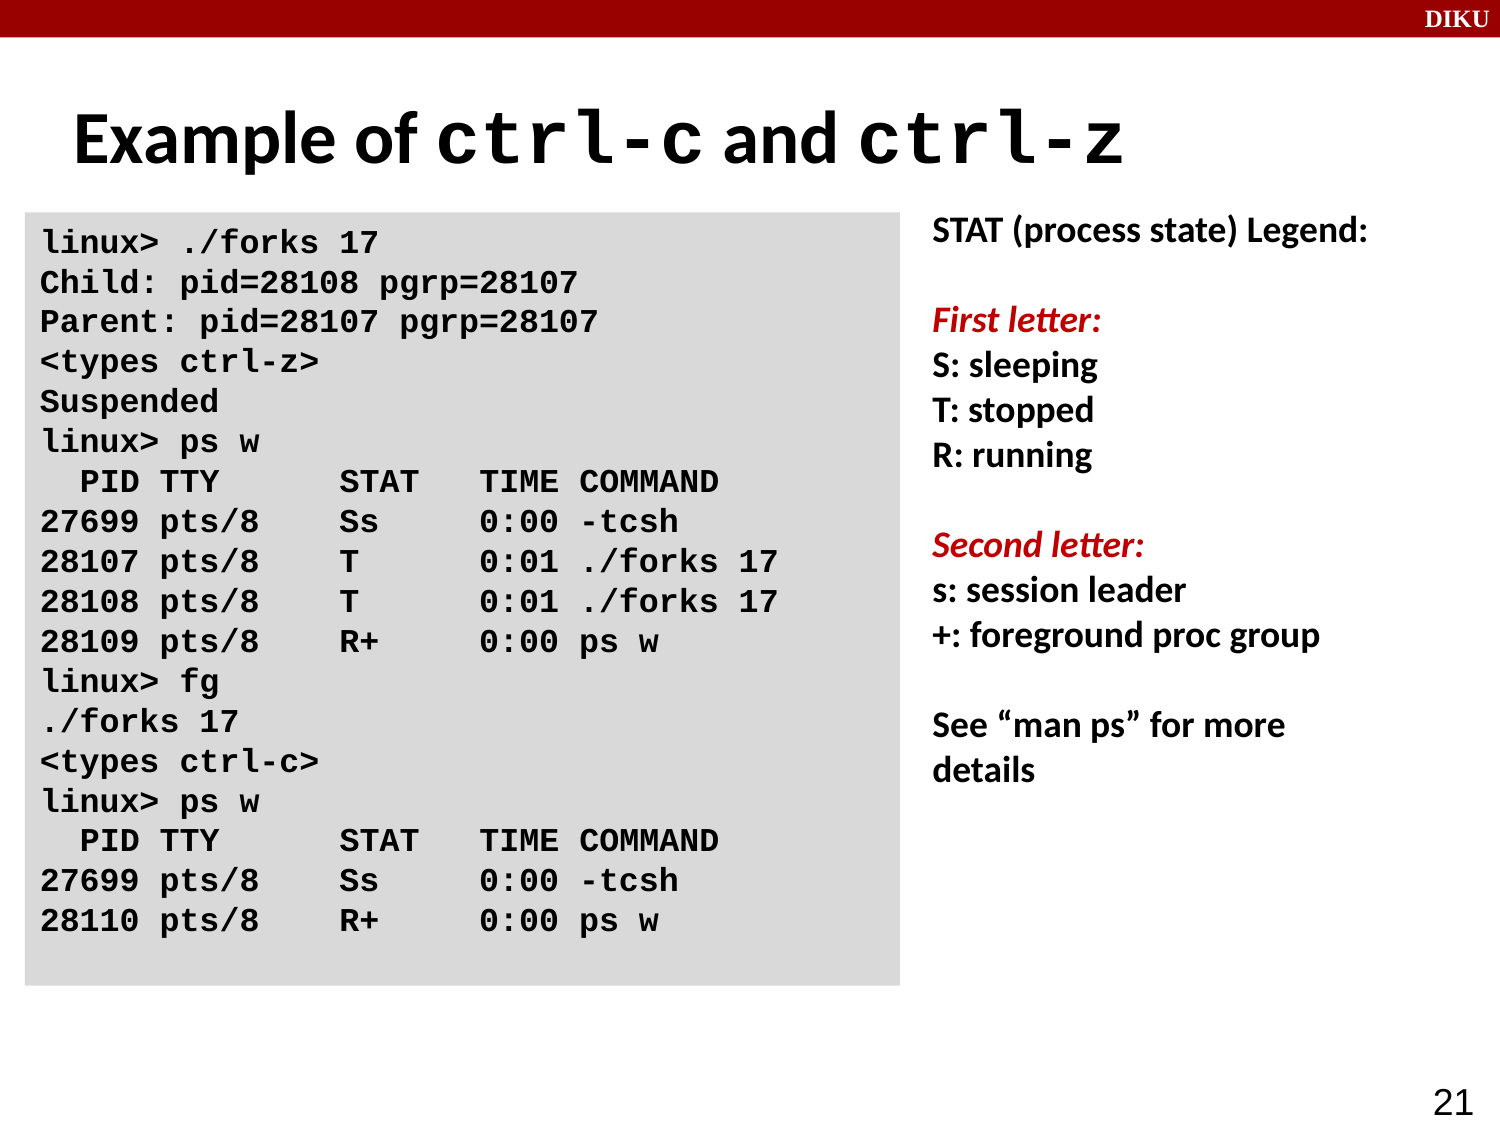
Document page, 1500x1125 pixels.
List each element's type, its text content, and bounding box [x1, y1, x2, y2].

text_box Example of ctrl-c and ctrl-z [58, 71, 1304, 197]
text_box linux> ./forks 17 Child: pid=28108 pgrp=28107 Parent: pid=28107 pgrp=28107 <types ctrl-z> Suspended linux> ps w PID TTY STAT TIME COMMAND 27699 pts/8 Ss 0:00 -tcsh 28107 pts/8 T 0:01 ./forks 17 28108 pts/8 T 0:01 ./forks 17 28109 pts/8 R+ 0:00 ps w linux> fg ./forks 17 <types ctrl-c> linux> ps w PID TTY STAT TIME COMMAND 27699 pts/8 Ss 0:00 -tcsh 28110 pts/8 R+ 0:00 ps w [24, 212, 900, 986]
text_box STAT (process state) Legend: First letter: S: sleeping T: stopped R: running Second letter: s: session leader +: foreground proc group See “man ps” for more details [924, 198, 1438, 798]
